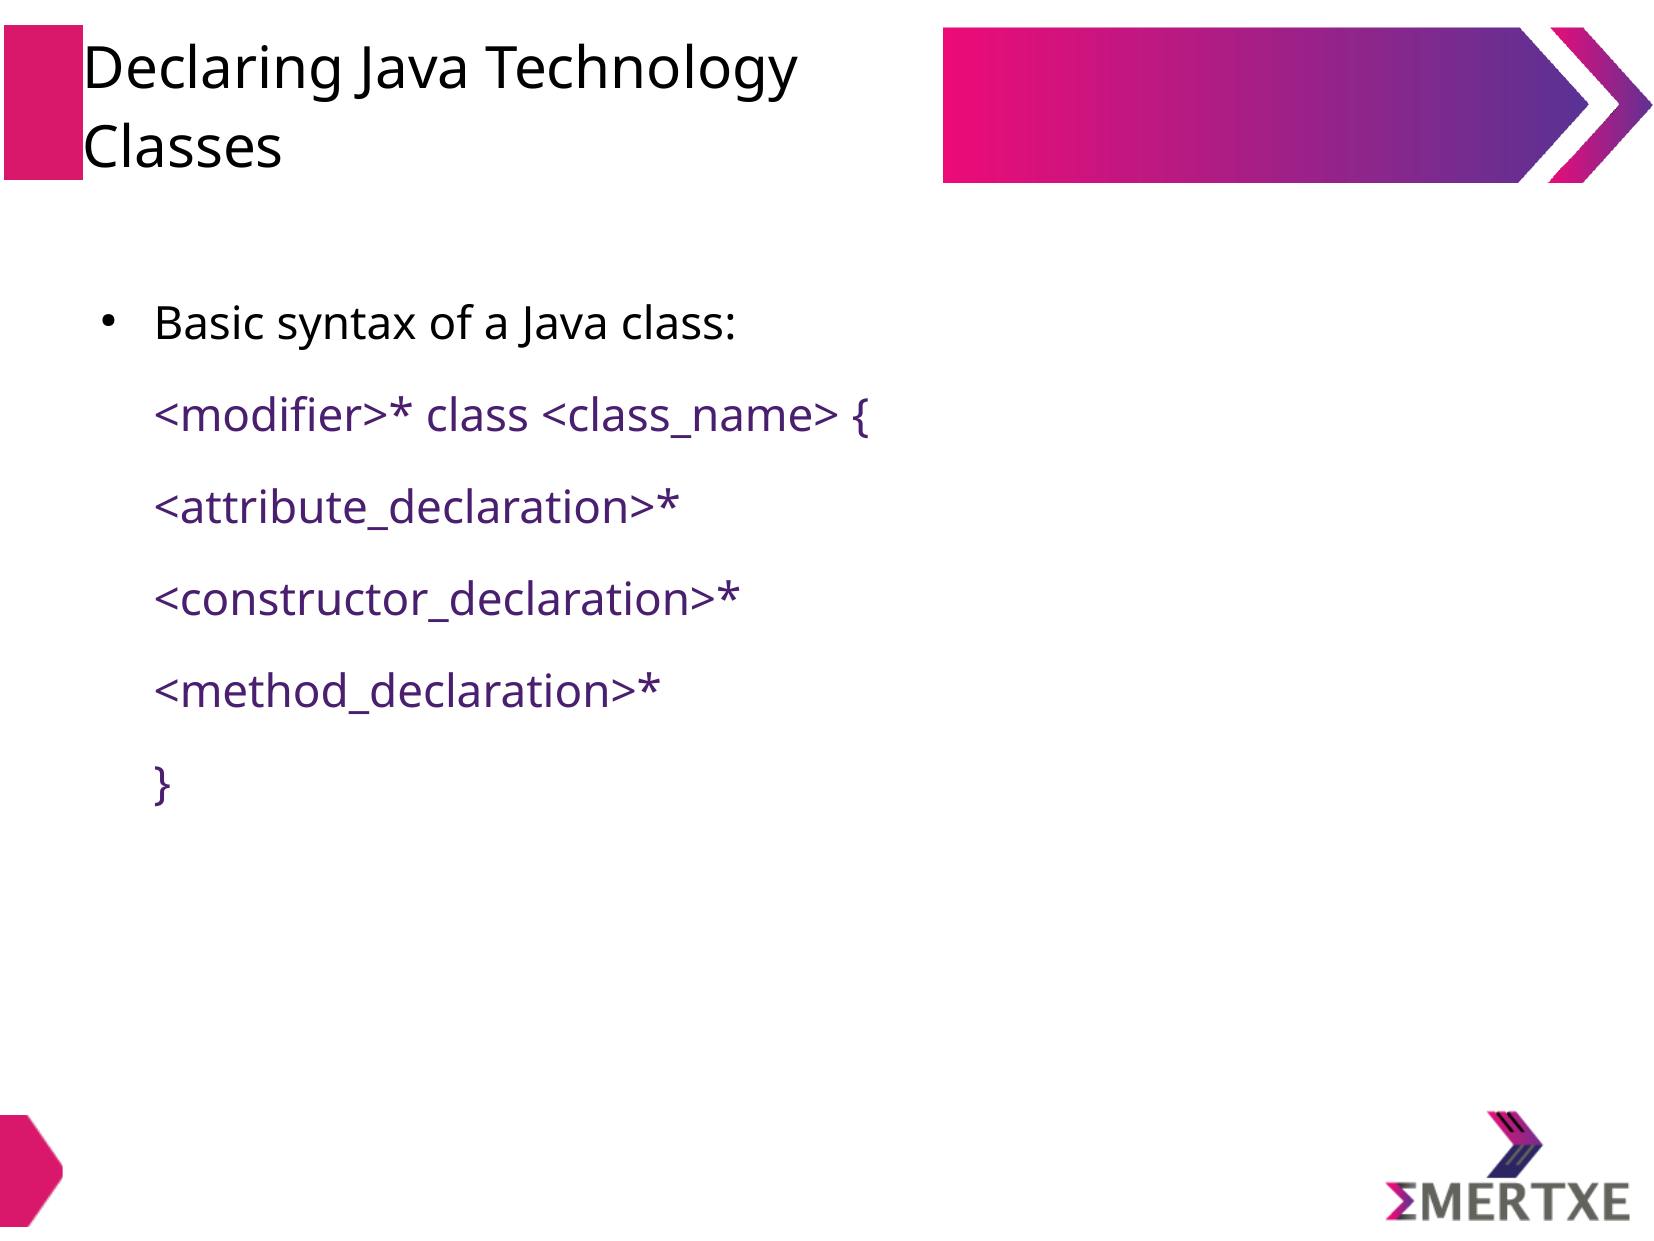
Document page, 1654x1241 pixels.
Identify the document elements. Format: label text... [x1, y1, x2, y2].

picture [1571, 27, 1653, 183]
picture [1385, 1107, 1631, 1221]
title Declaring Java Technology Classes [82, 2, 1571, 210]
list Basic syntax of a Java class: <modifier>* class <class_name> { <attribute_declaration>* <constructor_declaration>* <method_declaration>* } [82, 290, 1571, 1010]
